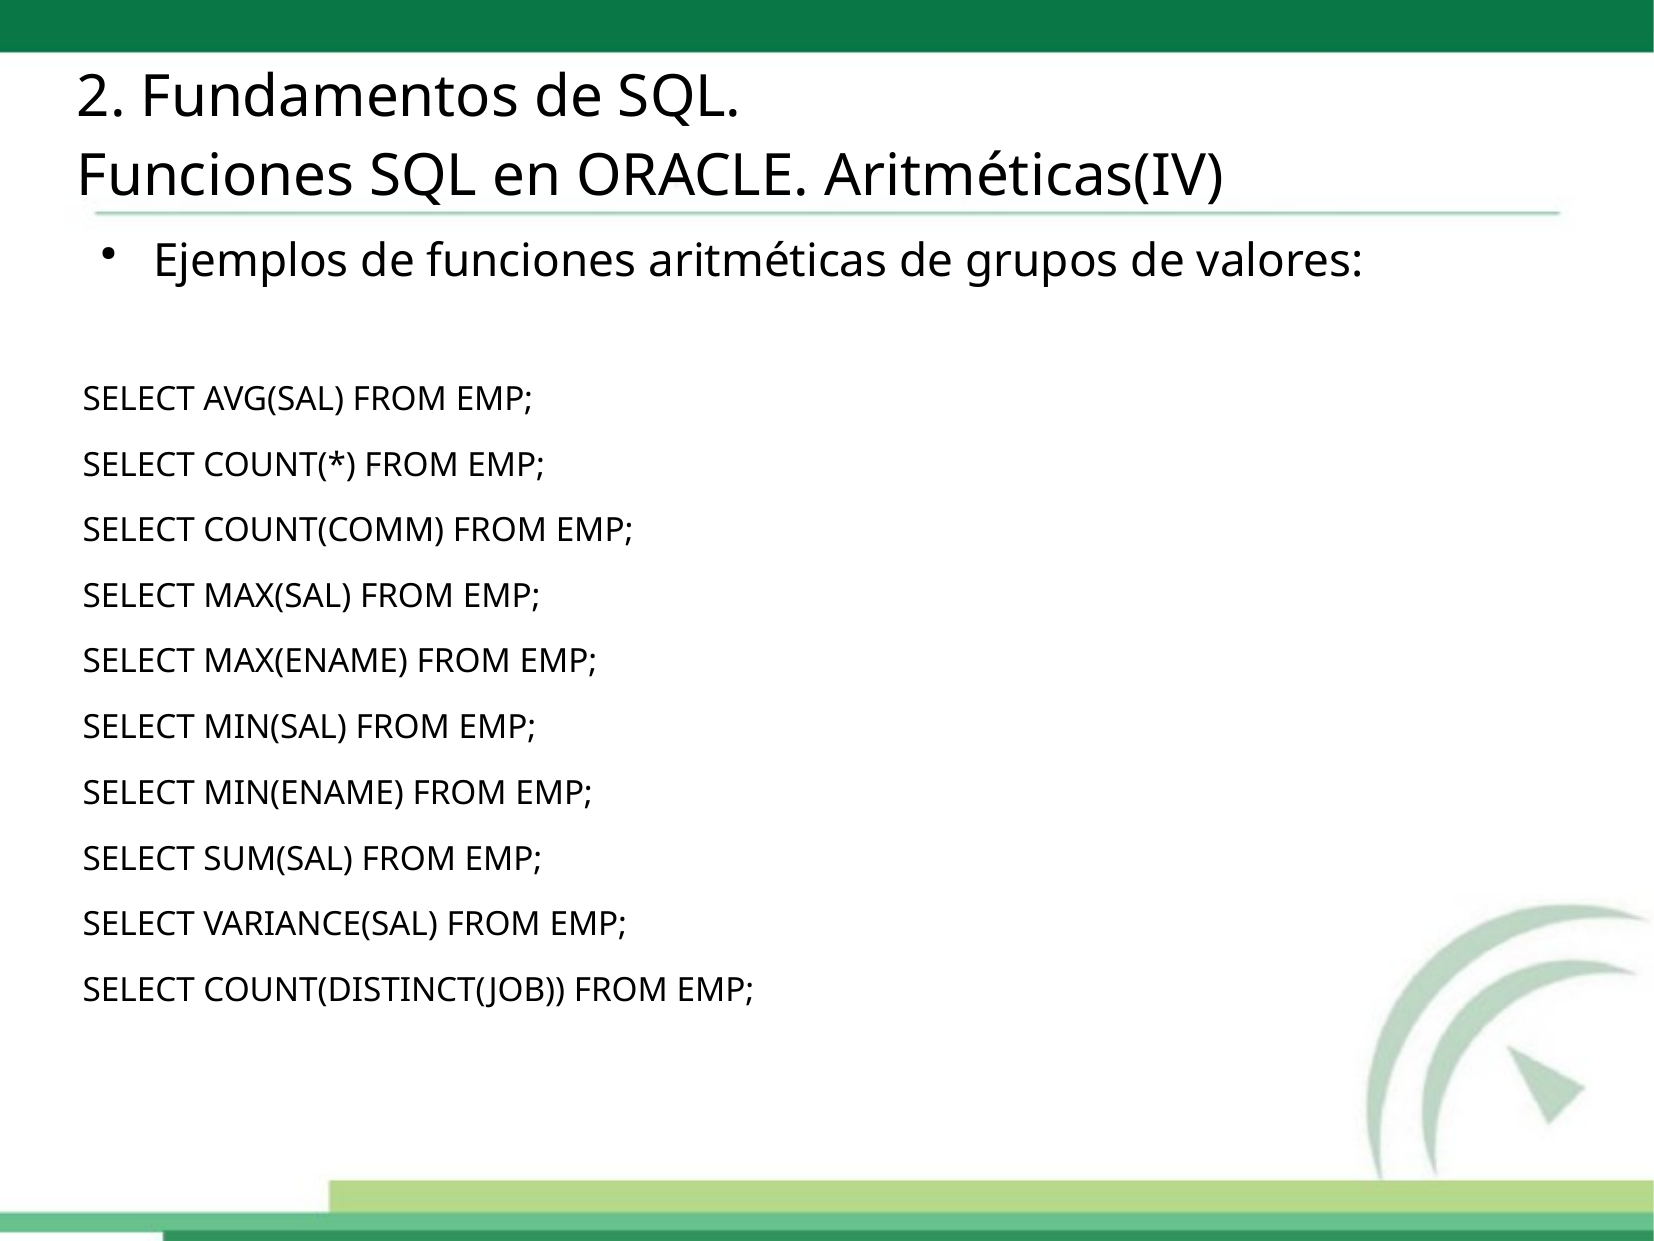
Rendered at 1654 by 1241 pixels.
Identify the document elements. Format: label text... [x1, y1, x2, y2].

list Ejemplos de funciones aritméticas de grupos de valores: SELECT AVG(SAL) FROM EMP; SELECT COUNT(*) FROM EMP; SELECT COUNT(COMM) FROM EMP; SELECT MAX(SAL) FROM EMP; SELECT MAX(ENAME) FROM EMP; SELECT MIN(SAL) FROM EMP; SELECT MIN(ENAME) FROM EMP; SELECT SUM(SAL) FROM EMP; SELECT VARIANCE(SAL) FROM EMP; SELECT COUNT(DISTINCT(JOB)) FROM EMP; [82, 236, 1571, 1056]
picture [0, 0, 1654, 1241]
title 2. Fundamentos de SQL. Funciones SQL en ORACLE. Aritméticas(IV) [76, 29, 1625, 237]
